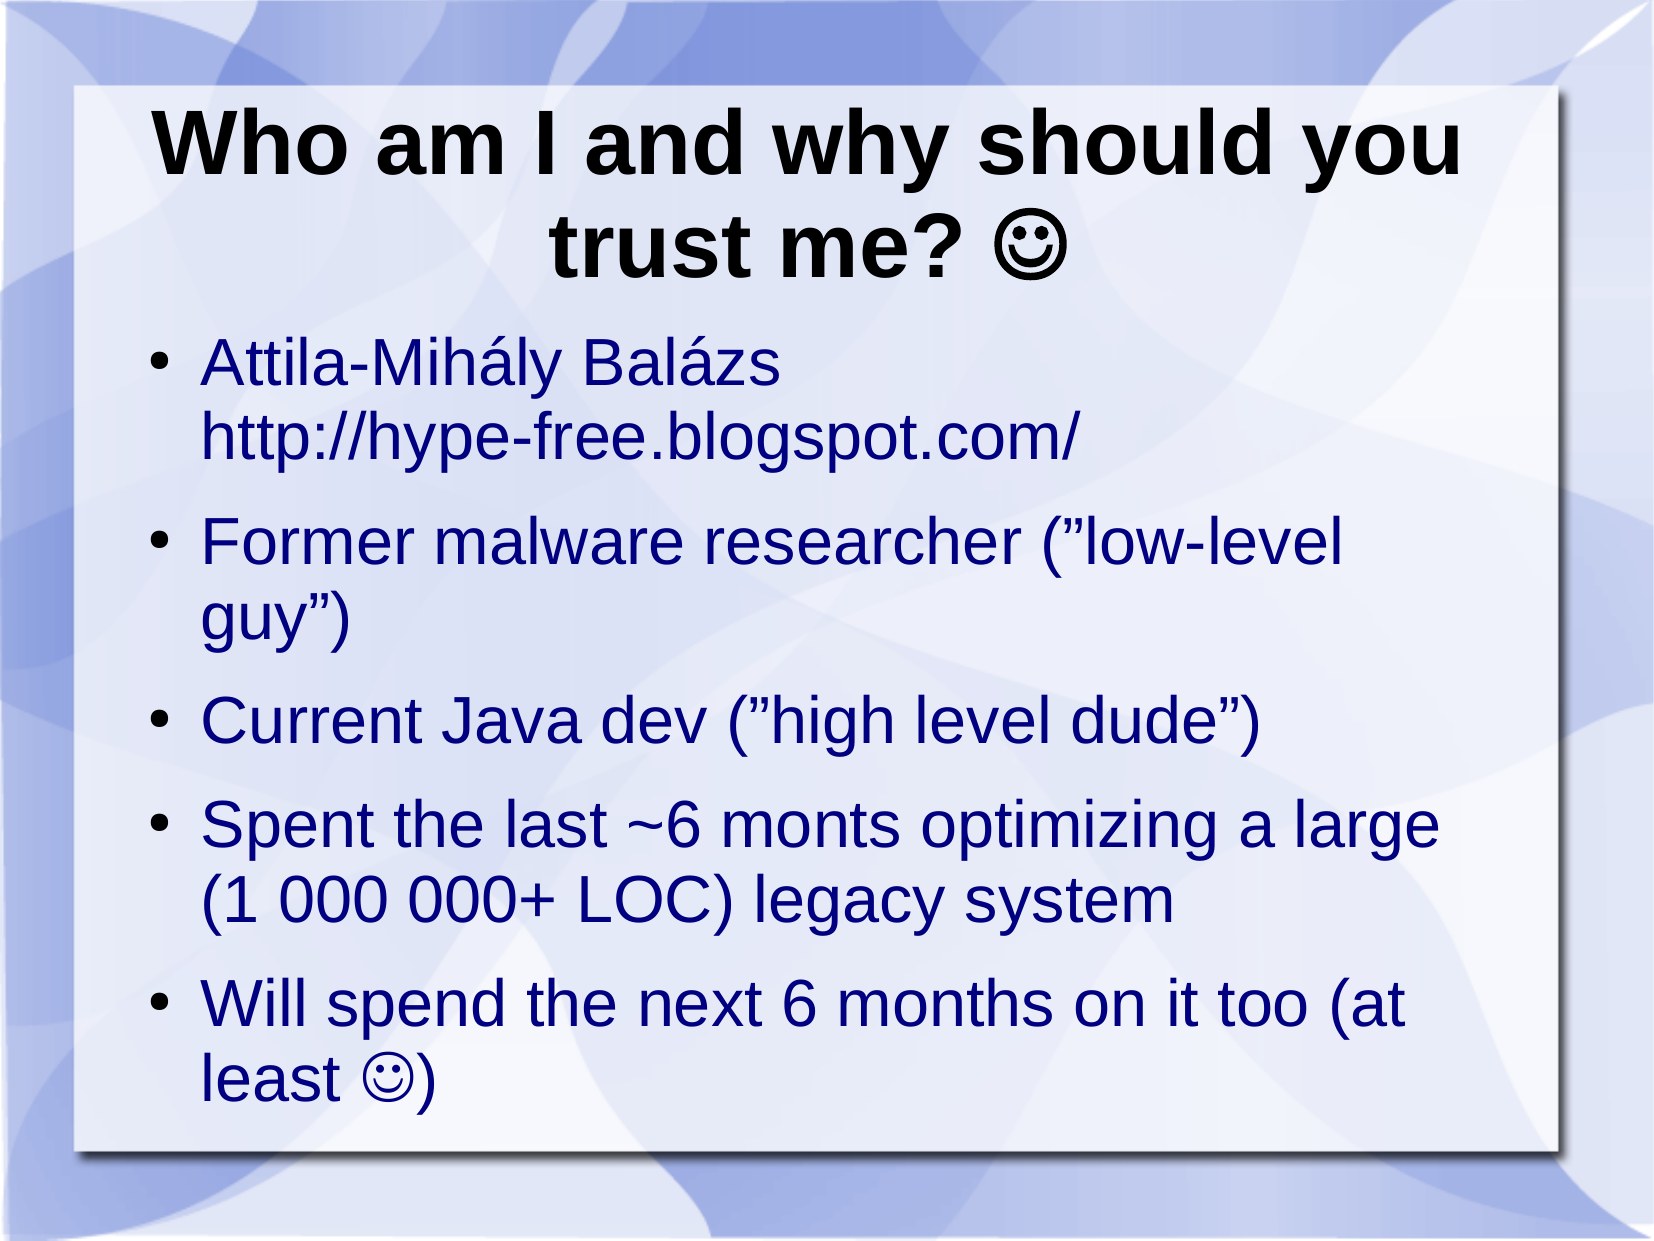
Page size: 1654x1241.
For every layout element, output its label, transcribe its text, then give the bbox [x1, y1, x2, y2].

title Who am I and why should you trust me?  [82, 91, 1536, 297]
picture [0, 0, 1654, 1241]
list Attila-Mihály Balázs http://hype-free.blogspot.com/ Former malware researcher (”low-level guy”) Current Java dev (”high level dude”) Spent the last ~6 monts optimizing a large (1 000 000+ LOC) legacy system Will spend the next 6 months on it too (at least ) [129, 324, 1489, 1129]
